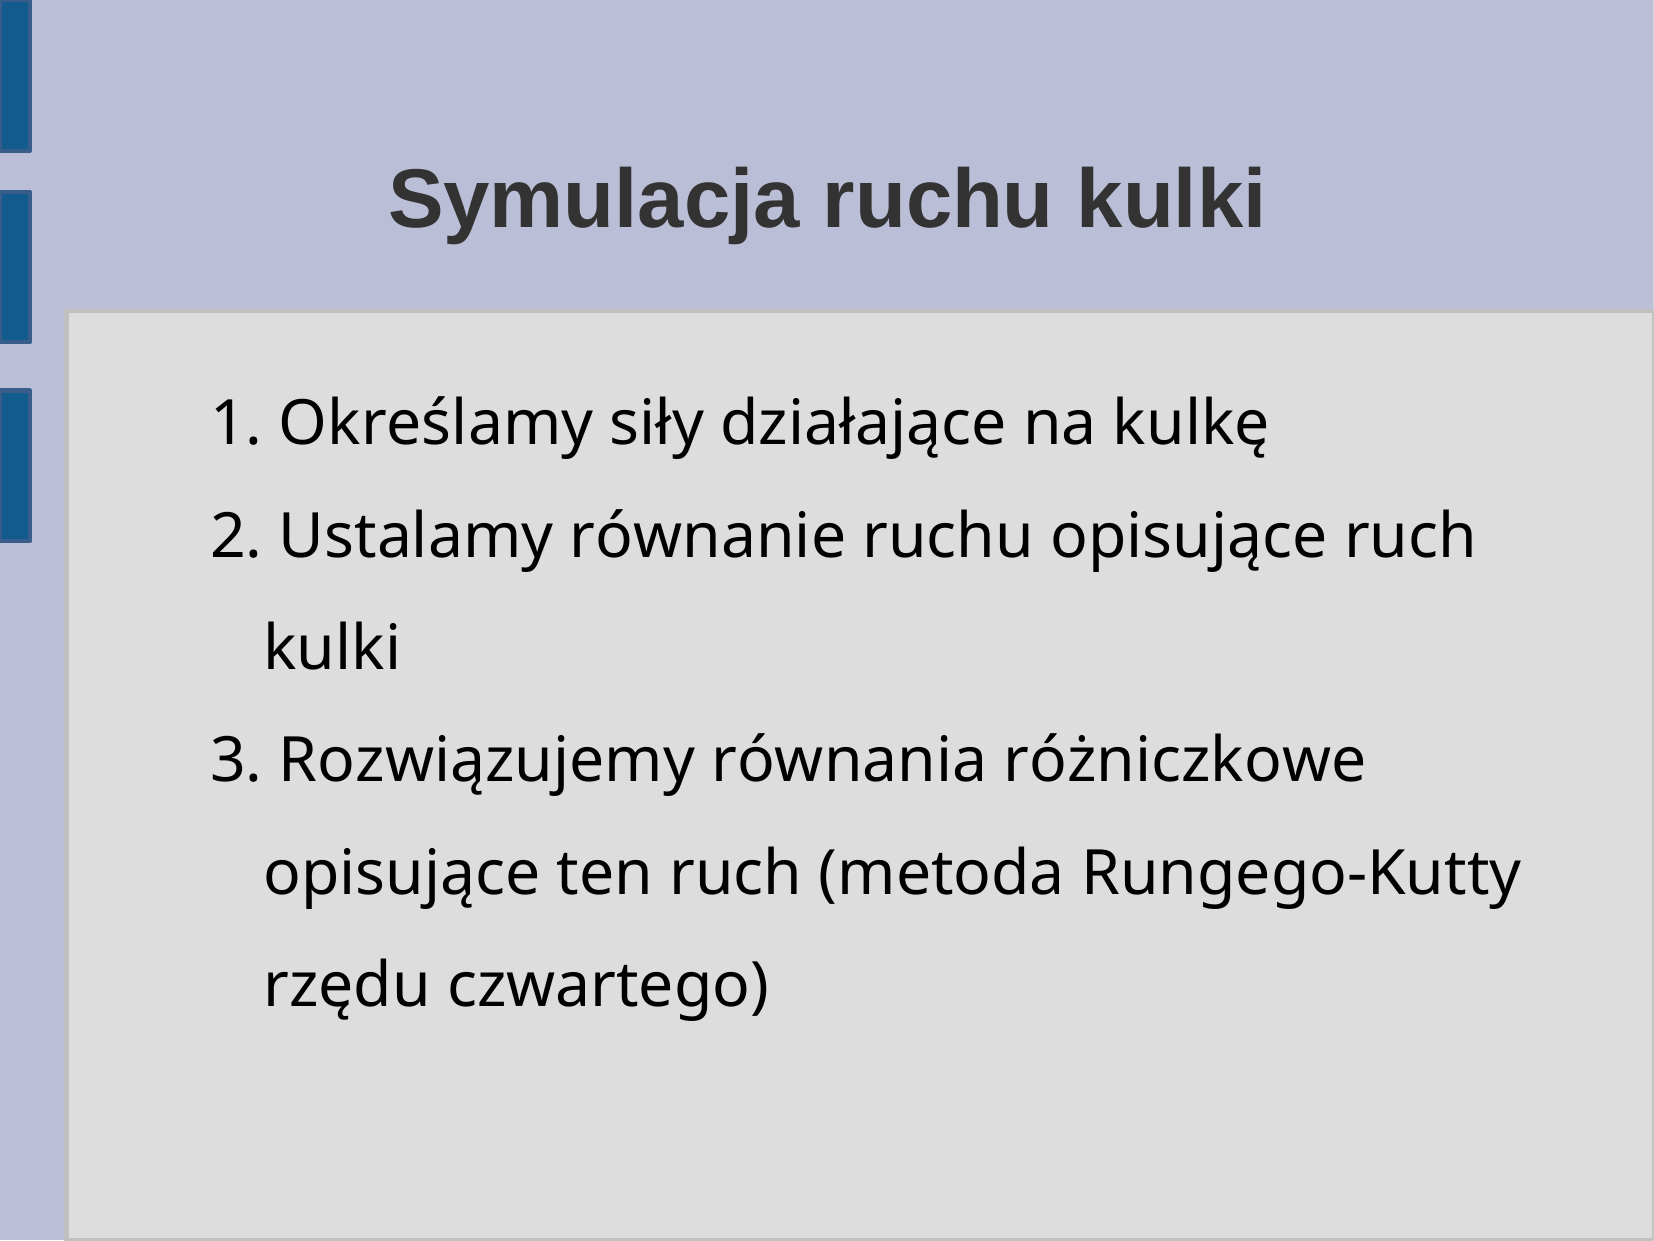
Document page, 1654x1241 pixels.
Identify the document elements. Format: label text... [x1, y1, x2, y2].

title Symulacja ruchu kulki [121, 91, 1534, 299]
list 1. Określamy siły działające na kulkę 2. Ustalamy równanie ruchu opisujące ruch kulki 3. Rozwiązujemy równania różniczkowe opisujące ten ruch (metoda Rungego-Kutty rzędu czwartego) [121, 344, 1534, 1127]
